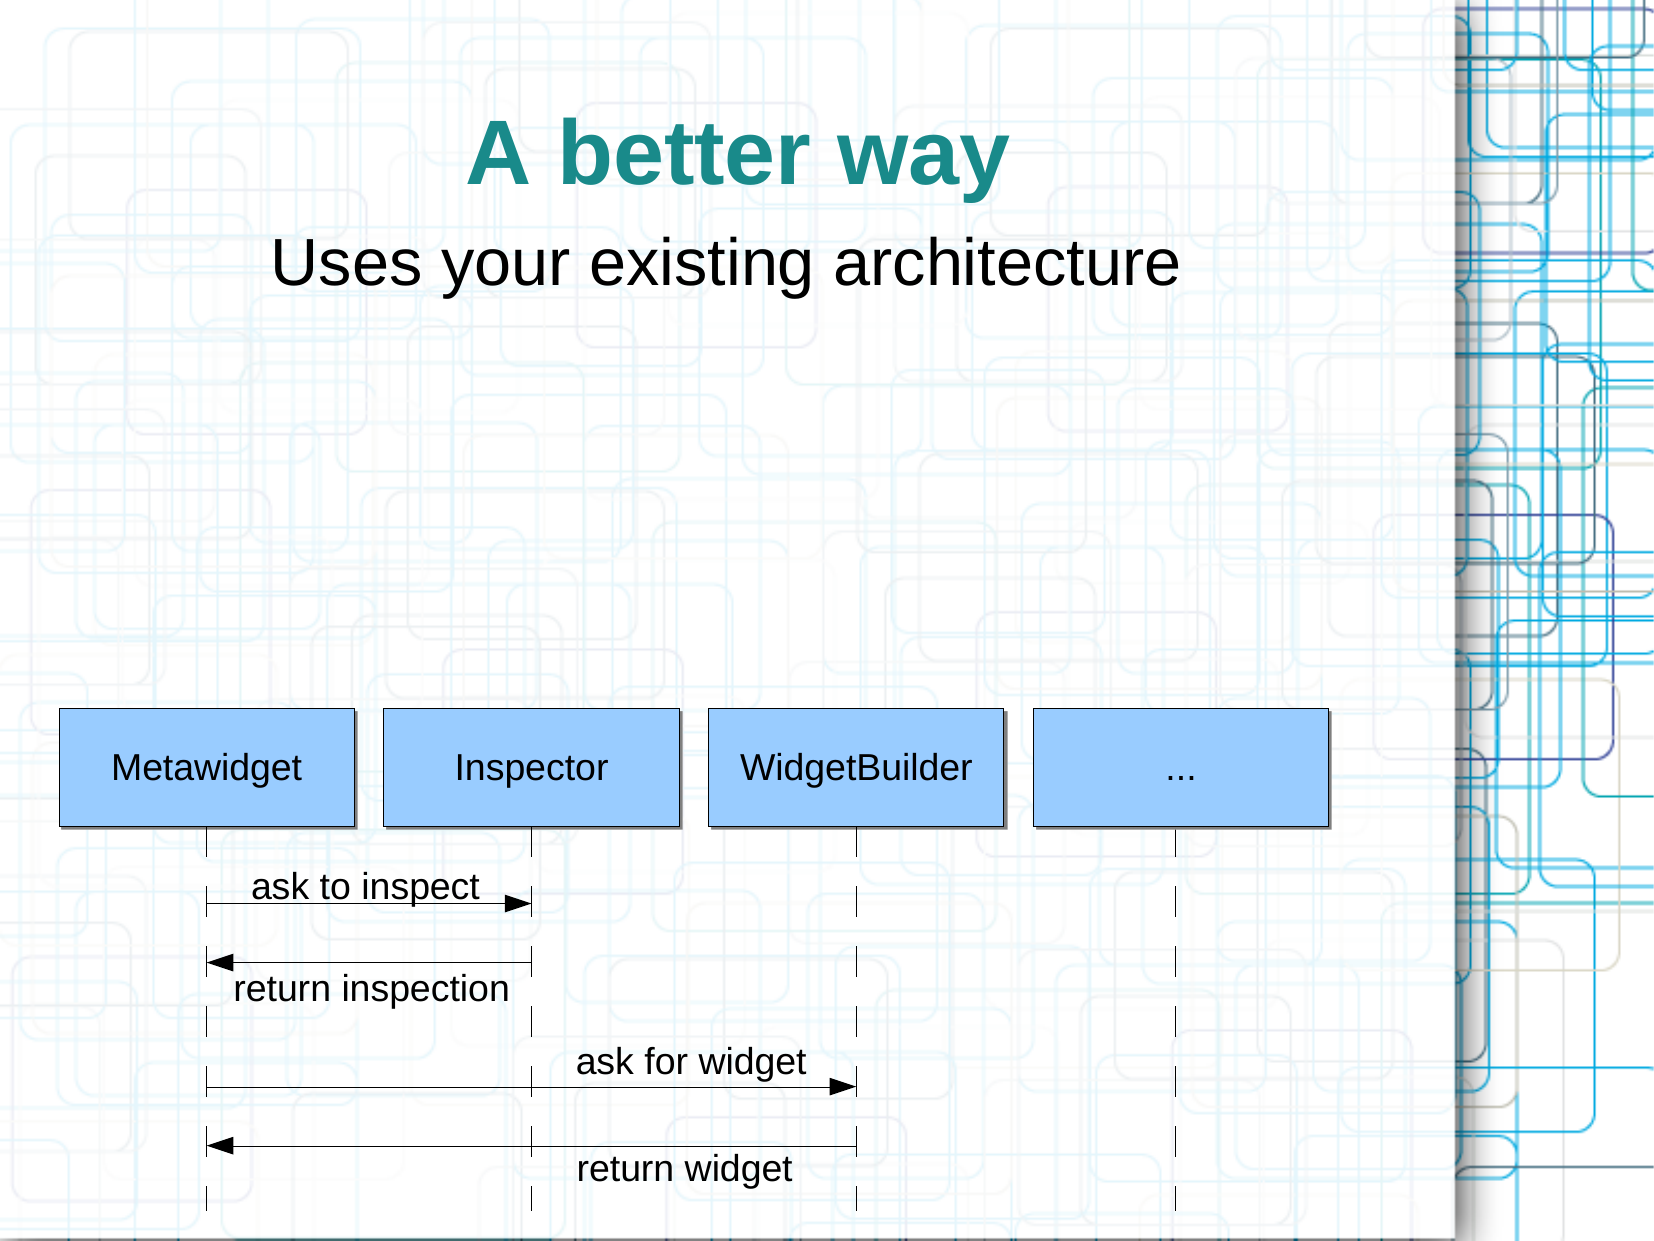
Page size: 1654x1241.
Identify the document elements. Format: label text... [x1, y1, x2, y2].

text_box ask to inspect [236, 858, 495, 916]
text_box Metawidget [59, 708, 355, 827]
text_box WidgetBuilder [708, 708, 1004, 827]
text_box return inspection [218, 960, 525, 1018]
text_box ask for widget [561, 1033, 821, 1091]
text_box Uses your existing architecture [29, 218, 1424, 308]
title A better way [59, 56, 1418, 218]
text_box Inspector [383, 708, 680, 827]
text_box return widget [561, 1139, 808, 1197]
text_box ... [1033, 708, 1329, 827]
picture [0, 0, 1654, 1241]
